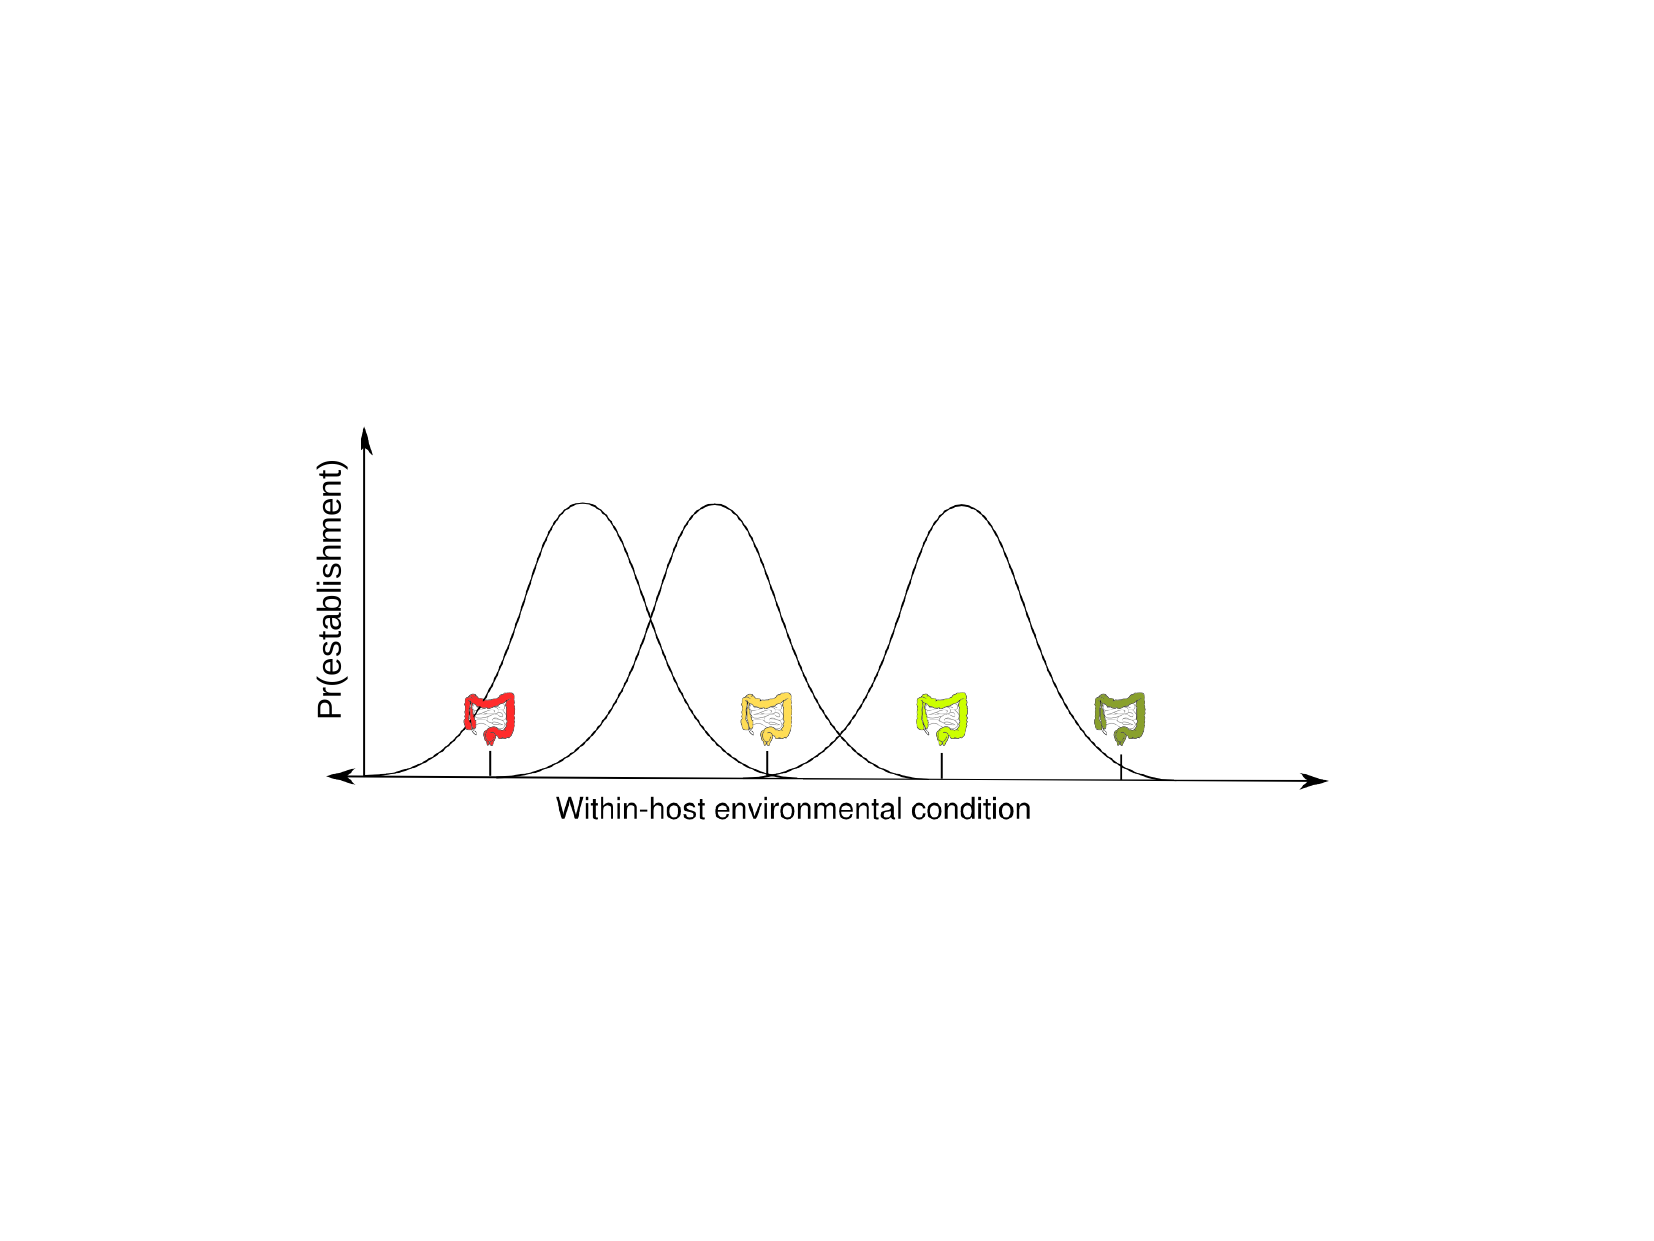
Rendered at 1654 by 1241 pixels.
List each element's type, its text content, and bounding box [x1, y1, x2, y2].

text_box Pr(establishment) [303, 135, 356, 736]
picture [303, 396, 1351, 845]
text_box [356, 405, 361, 736]
